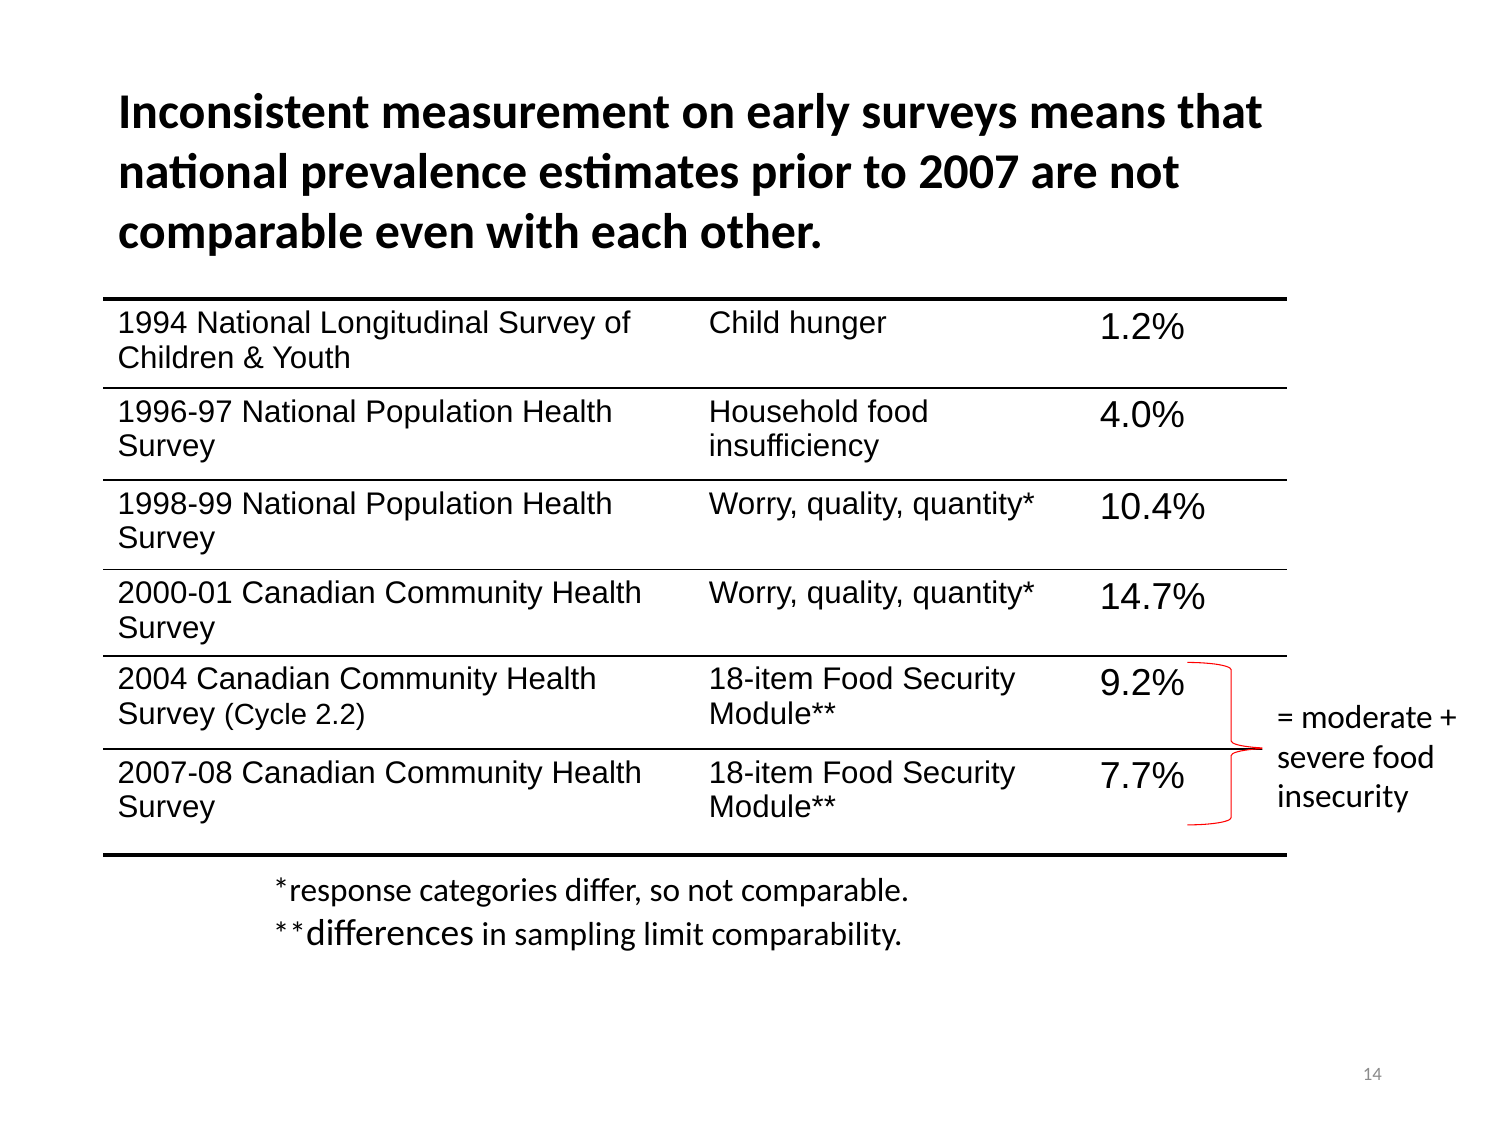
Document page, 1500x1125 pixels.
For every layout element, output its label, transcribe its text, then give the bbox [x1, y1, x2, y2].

table_cell 1996-97 National Population Health Survey [497, 389, 694, 479]
table_cell Household food insufficiency [694, 389, 1085, 479]
table_cell 2004 Canadian Community Health Survey (Cycle 2.2) [497, 657, 694, 748]
table_header 1.2% [1085, 301, 1287, 387]
table_cell Worry, quality, quantity* [694, 570, 1085, 655]
table_cell 10.4% [1085, 481, 1287, 569]
table_cell Worry, quality, quantity* [694, 481, 1085, 569]
table_cell 9.2% [1085, 657, 1287, 748]
slide_number <number> [1059, 1042, 1397, 1103]
table_header 1994 National Longitudinal Survey of Children & Youth [103, 301, 694, 387]
table_header Child hunger [694, 301, 1085, 387]
table_cell 2000-01 Canadian Community Health Survey [497, 570, 694, 655]
table_cell 2007-08 Canadian Community Health Survey [497, 750, 694, 853]
table_cell 4.0% [1085, 389, 1287, 479]
text_box *response categories differ, so not comparable. **differences in sampling limit comparability. [258, 860, 1243, 961]
table_cell 7.7% [1085, 750, 1287, 853]
table_cell 1998-99 National Population Health Survey [497, 481, 694, 569]
table_cell 18-item Food Security Module** [694, 750, 1085, 853]
table_cell 14.7% [1085, 570, 1287, 655]
title Inconsistent measurement on early surveys means that national prevalence estimates prior to 2007 are not comparable even with each other. [103, 59, 1397, 278]
list [0, 337, 497, 895]
text_box = moderate + severe food insecurity [1262, 687, 1500, 823]
table_cell 18-item Food Security Module** [694, 657, 1085, 748]
